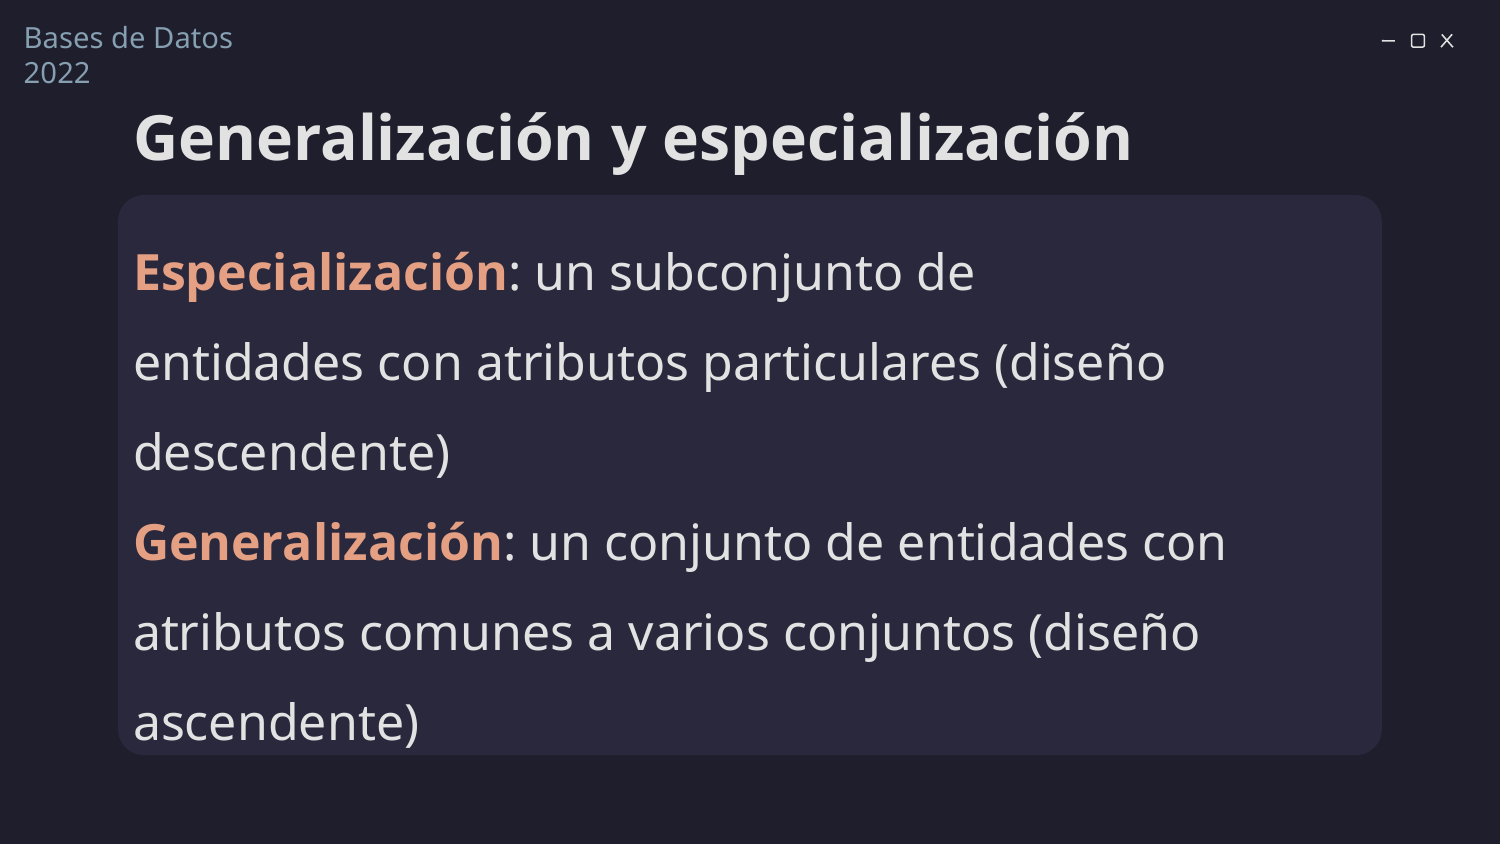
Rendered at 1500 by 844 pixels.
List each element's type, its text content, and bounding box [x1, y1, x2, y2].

title Generalización y especialización [118, 88, 1407, 183]
list Especialización: un subconjunto de entidades con atributos particulares (diseño descendente) Generalización: un conjunto de entidades con atributos comunes a varios conjuntos (diseño ascendente) [118, 195, 1382, 750]
